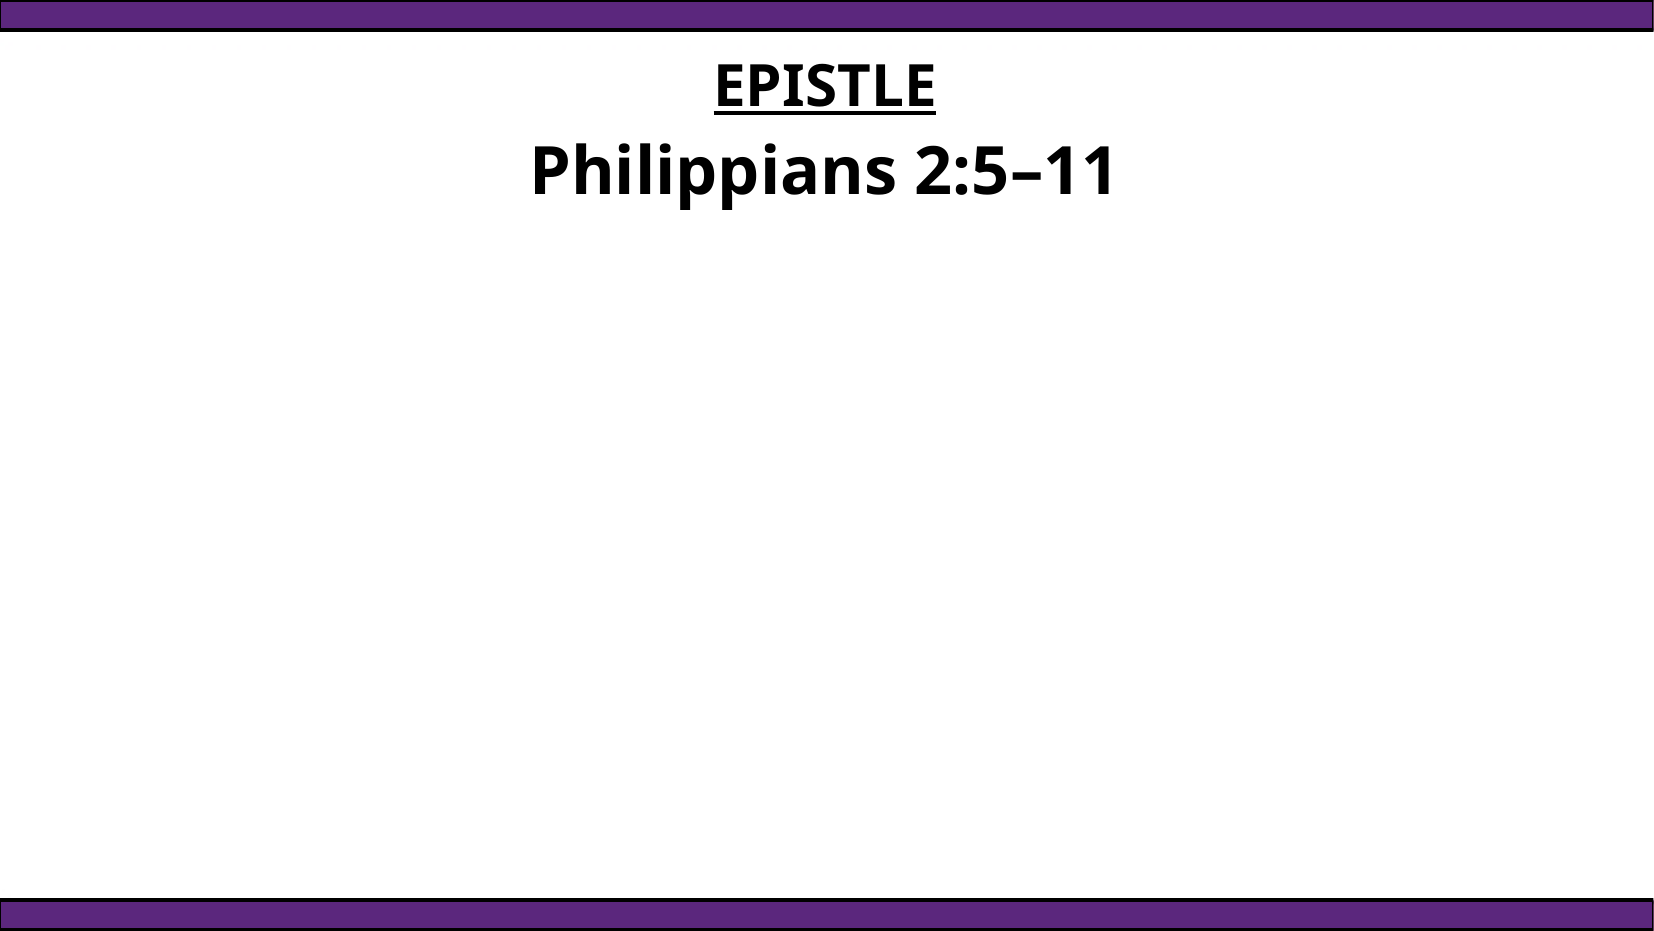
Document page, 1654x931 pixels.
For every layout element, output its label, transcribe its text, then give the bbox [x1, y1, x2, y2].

picture [0, 31, 1654, 900]
text_box [0, 0, 1654, 31]
text_box Epistle Philippians 2:5–11 [60, 36, 1591, 256]
text_box [0, 900, 1654, 931]
